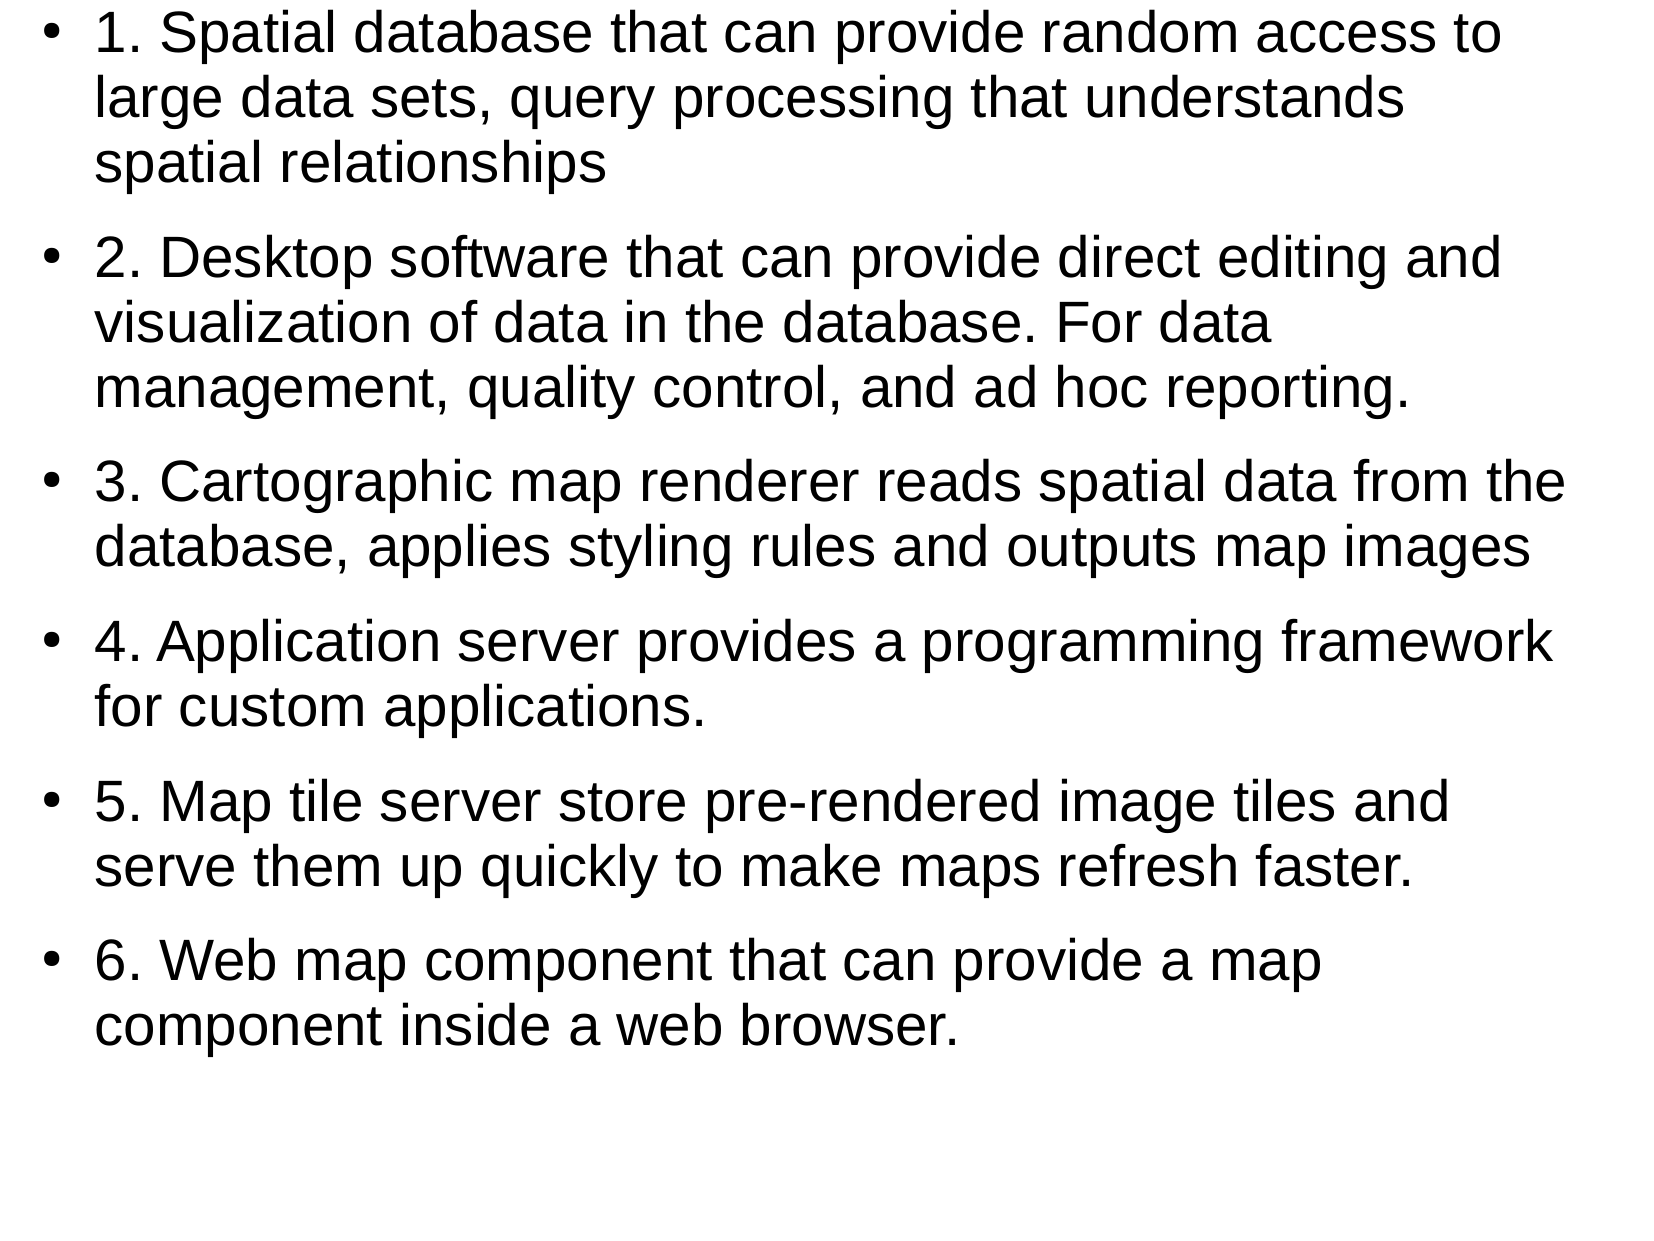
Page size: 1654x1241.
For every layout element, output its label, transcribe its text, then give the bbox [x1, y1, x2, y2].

list 1. Spatial database that can provide random access to large data sets, query processing that understands spatial relationships 2. Desktop software that can provide direct editing and visualization of data in the database. For data management, quality control, and ad hoc reporting. 3. Cartographic map renderer reads spatial data from the database, applies styling rules and outputs map images 4. Application server provides a programming framework for custom applications. 5. Map tile server store pre-rendered image tiles and serve them up quickly to make maps refresh faster. 6. Web map component that can provide a map component inside a web browser. [23, 0, 1571, 1241]
